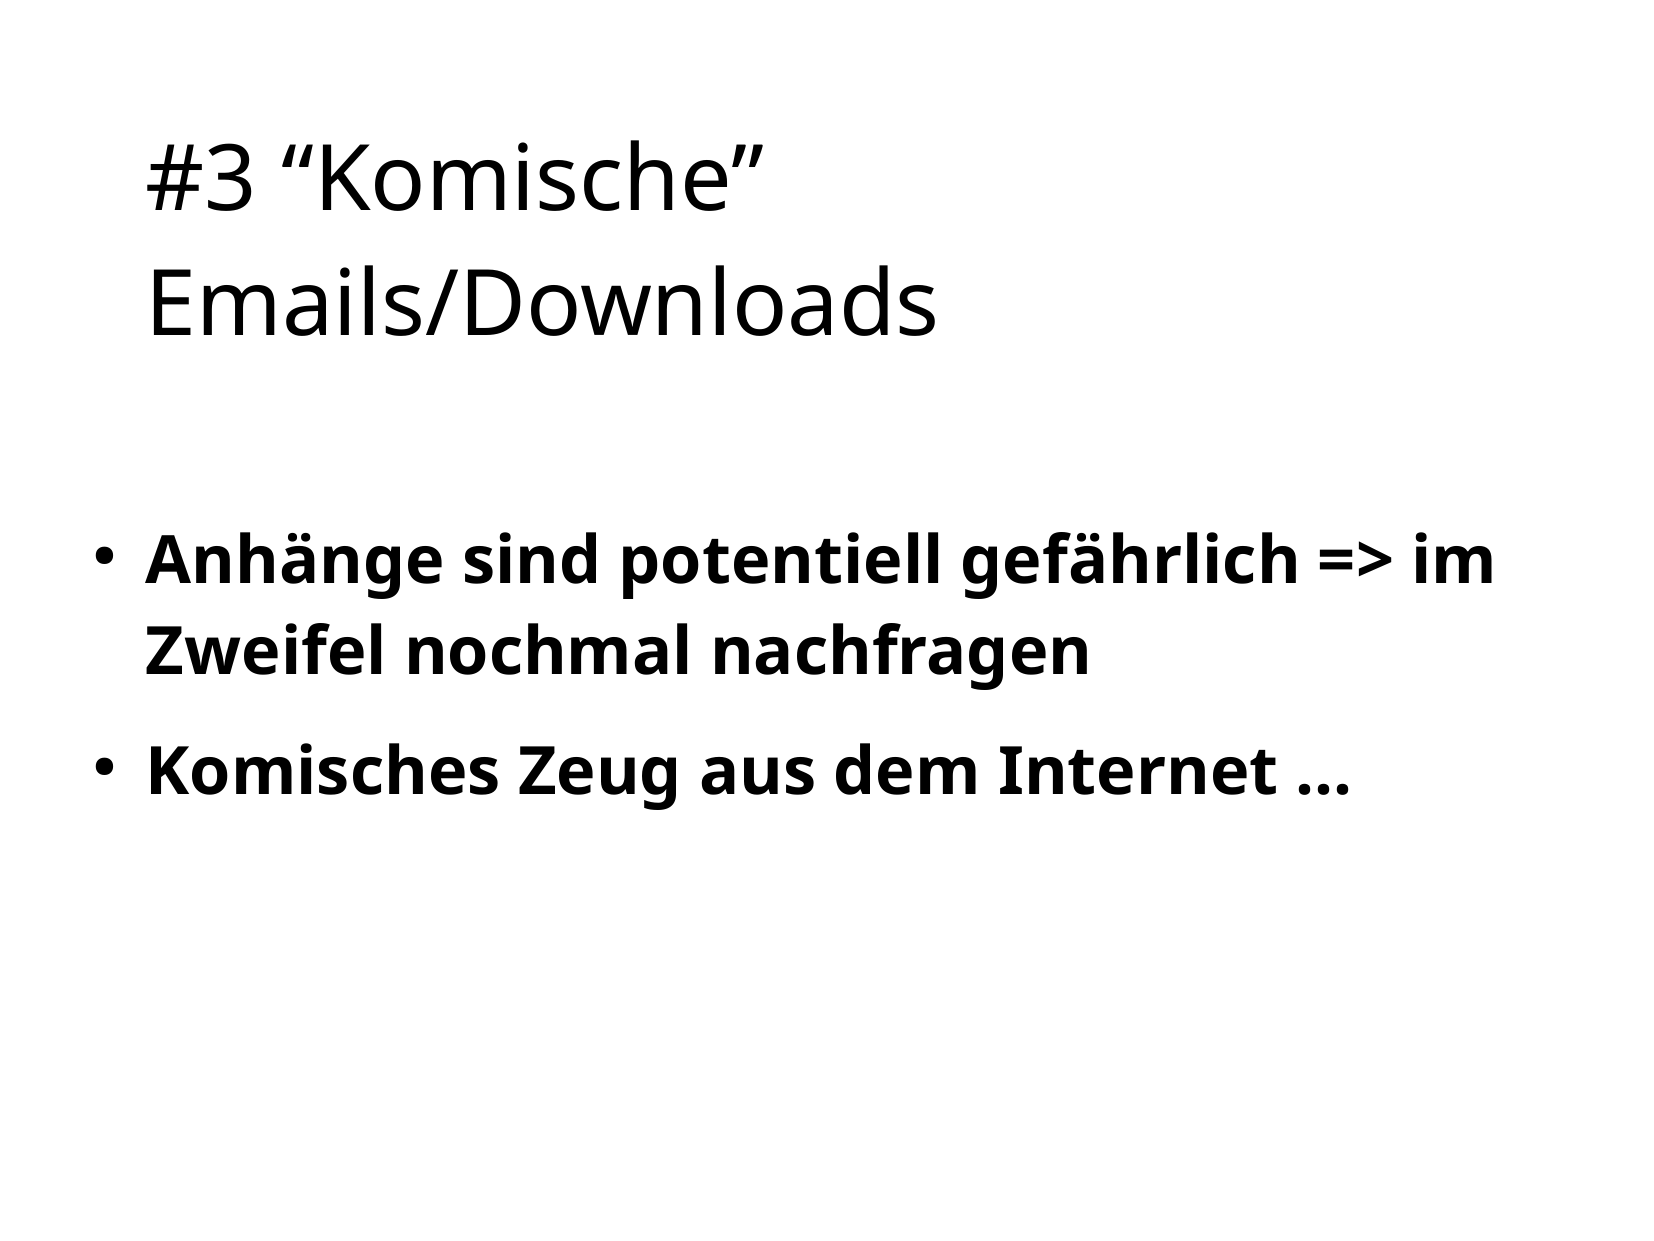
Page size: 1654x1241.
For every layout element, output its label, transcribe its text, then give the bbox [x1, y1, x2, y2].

list #3 “Komische” Emails/Downloads Anhänge sind potentiell gefährlich => im Zweifel nochmal nachfragen Komisches Zeug aus dem Internet ... [75, 112, 1568, 1182]
